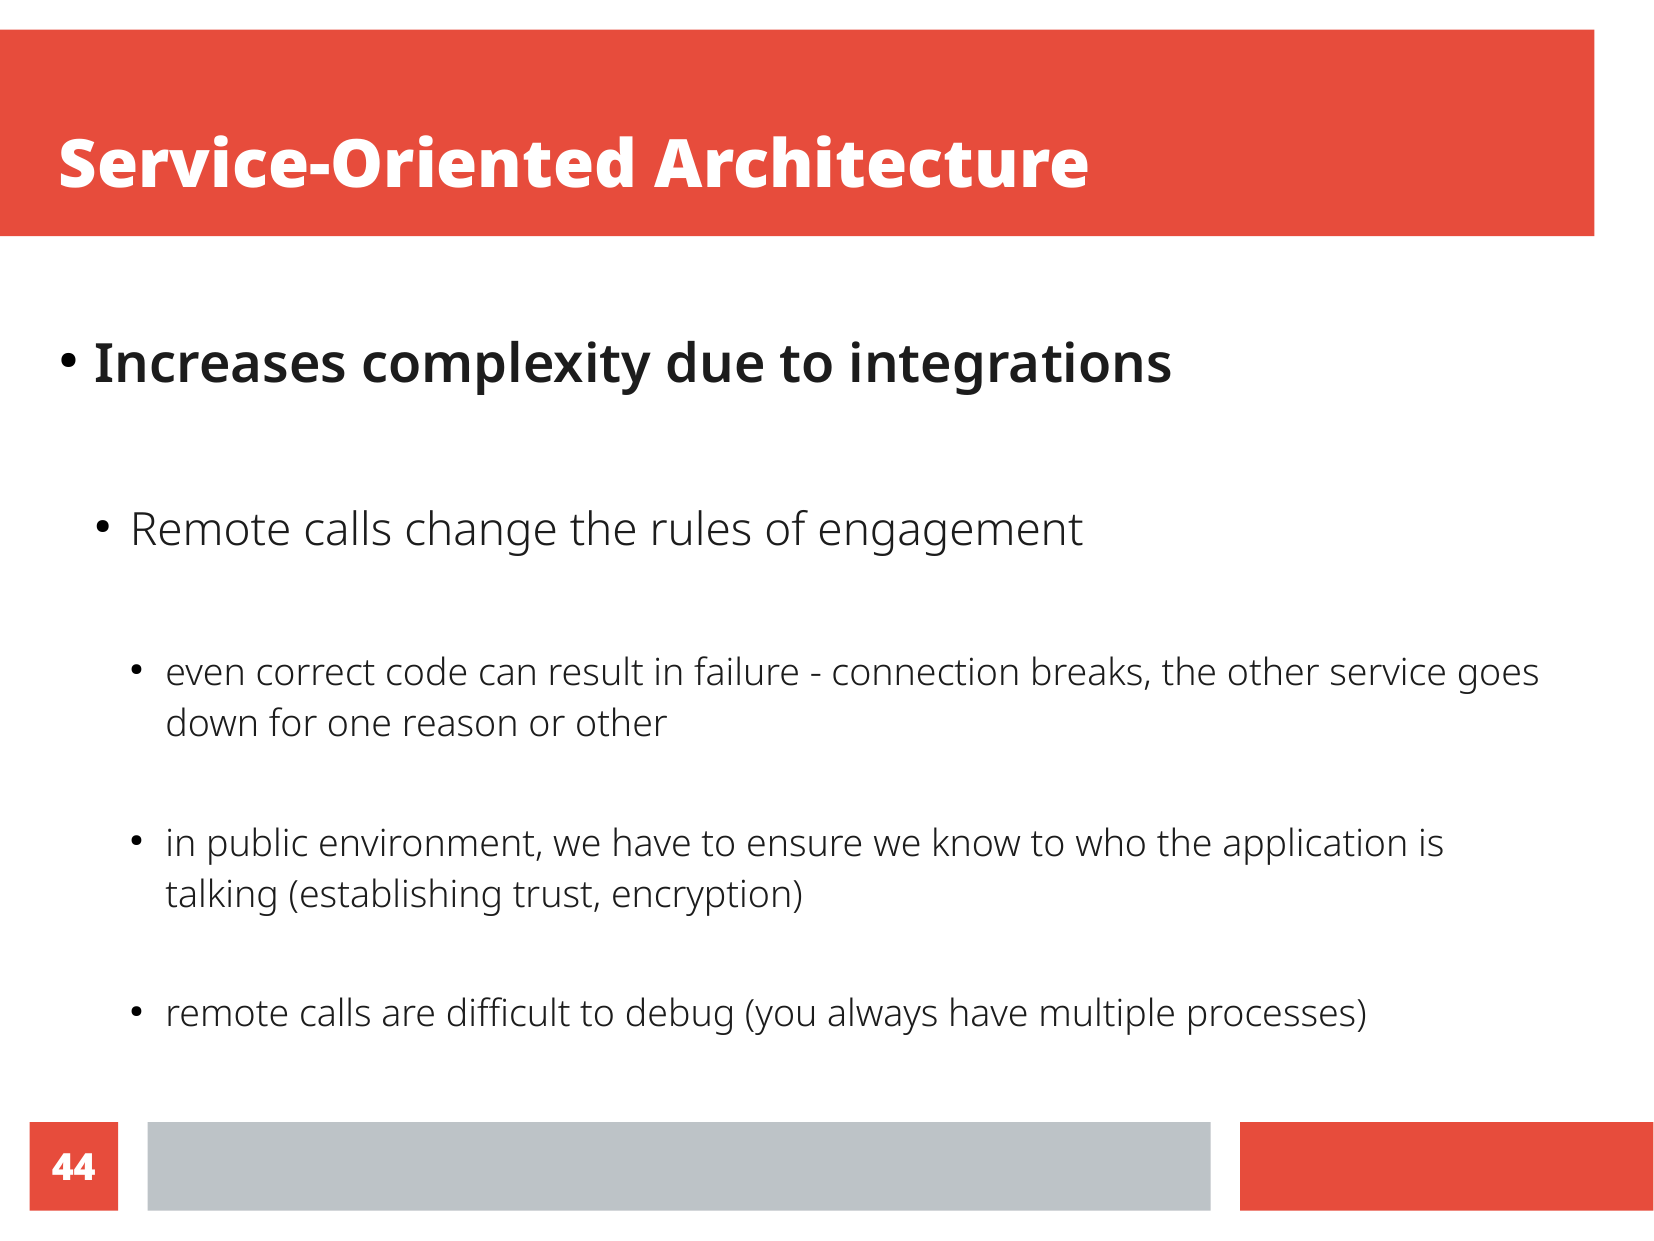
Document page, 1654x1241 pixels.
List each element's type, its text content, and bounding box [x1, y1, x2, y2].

title Service-Oriented Architecture [59, 59, 1595, 207]
list Increases complexity due to integrations Remote calls change the rules of engagement even correct code can result in failure - connection breaks, the other service goes down for one reason or other in public environment, we have to ensure we know to who the application is talking (establishing trust, encryption) remote calls are difficult to debug (you always have multiple processes) [59, 324, 1565, 1093]
